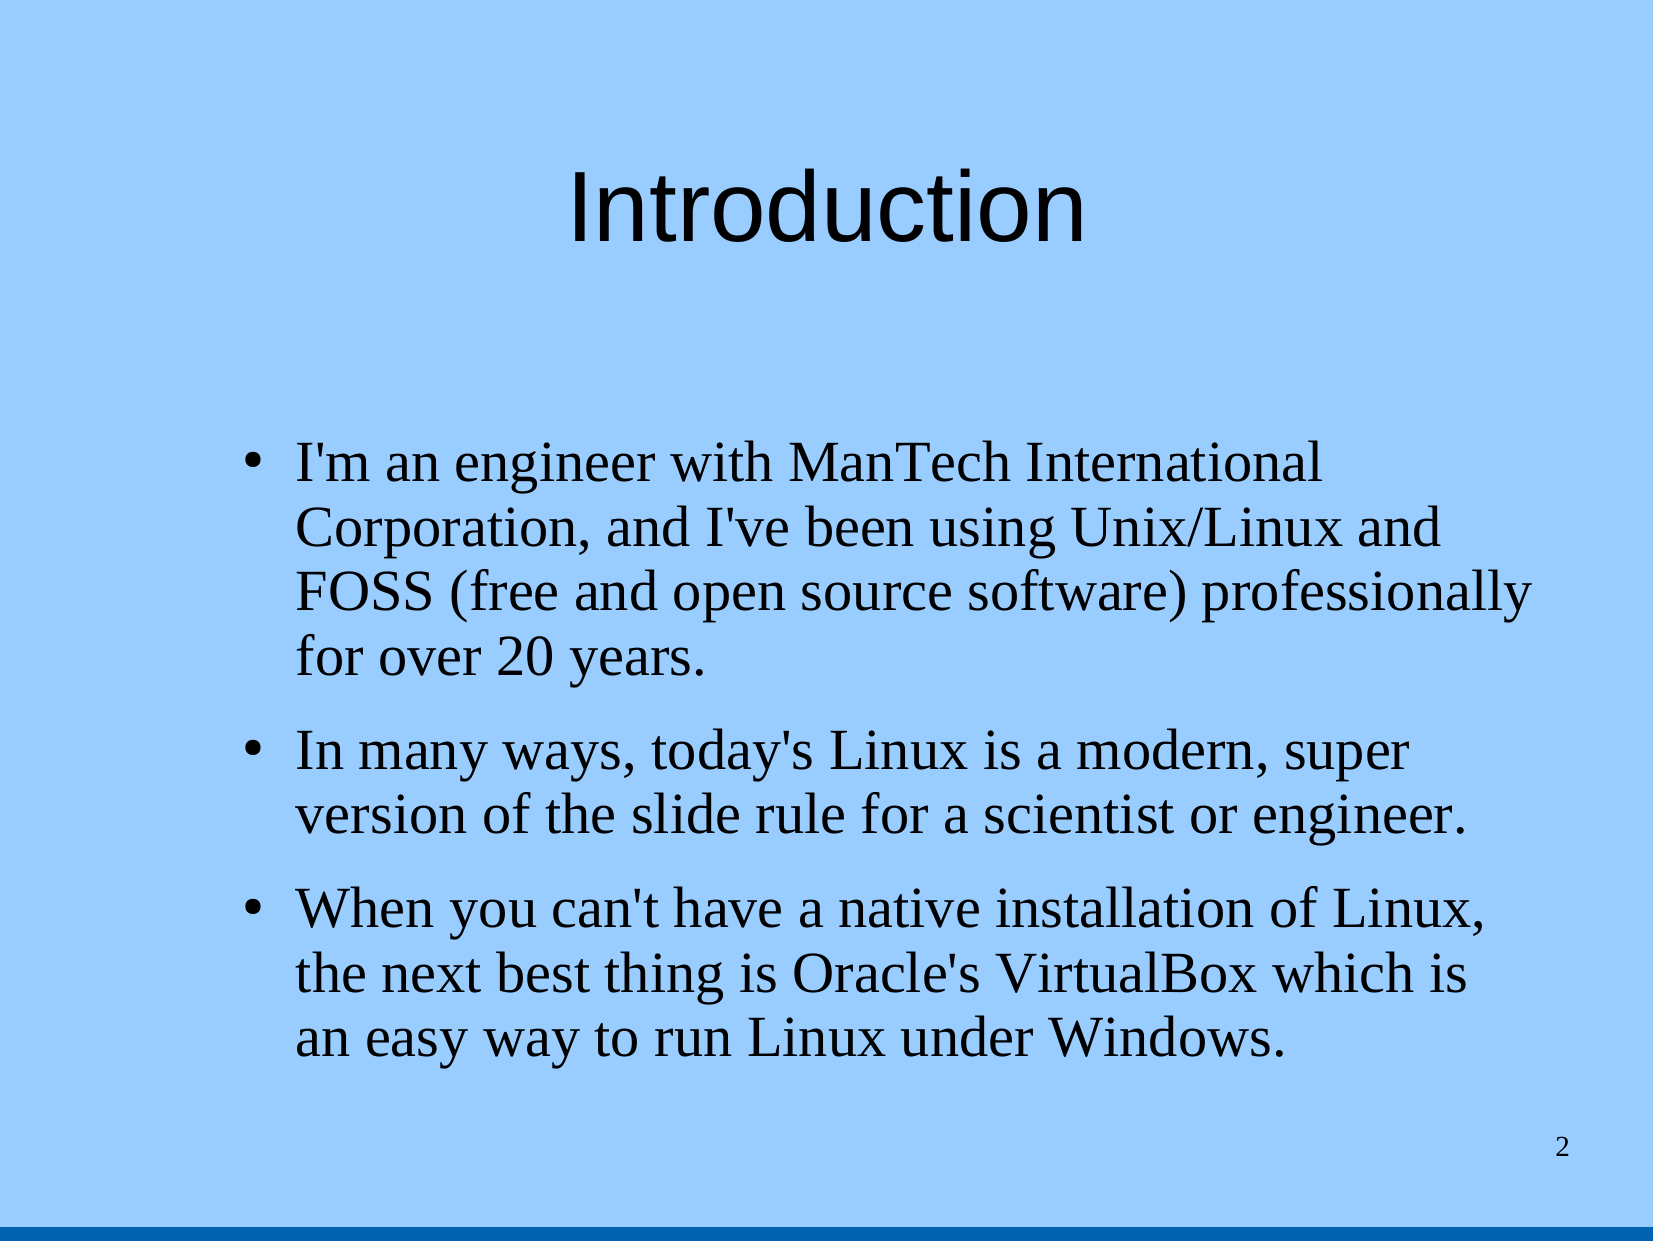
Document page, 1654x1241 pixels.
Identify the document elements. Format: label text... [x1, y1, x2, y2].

list I'm an engineer with ManTech International Corporation, and I've been using Unix/Linux and FOSS (free and open source software) professionally for over 20 years. In many ways, today's Linux is a modern, super version of the slide rule for a scientist or engineer. When you can't have a native installation of Linux, the next best thing is Oracle's VirtualBox which is an easy way to run Linux under Windows. [225, 429, 1538, 1174]
title Introduction [121, 102, 1533, 311]
